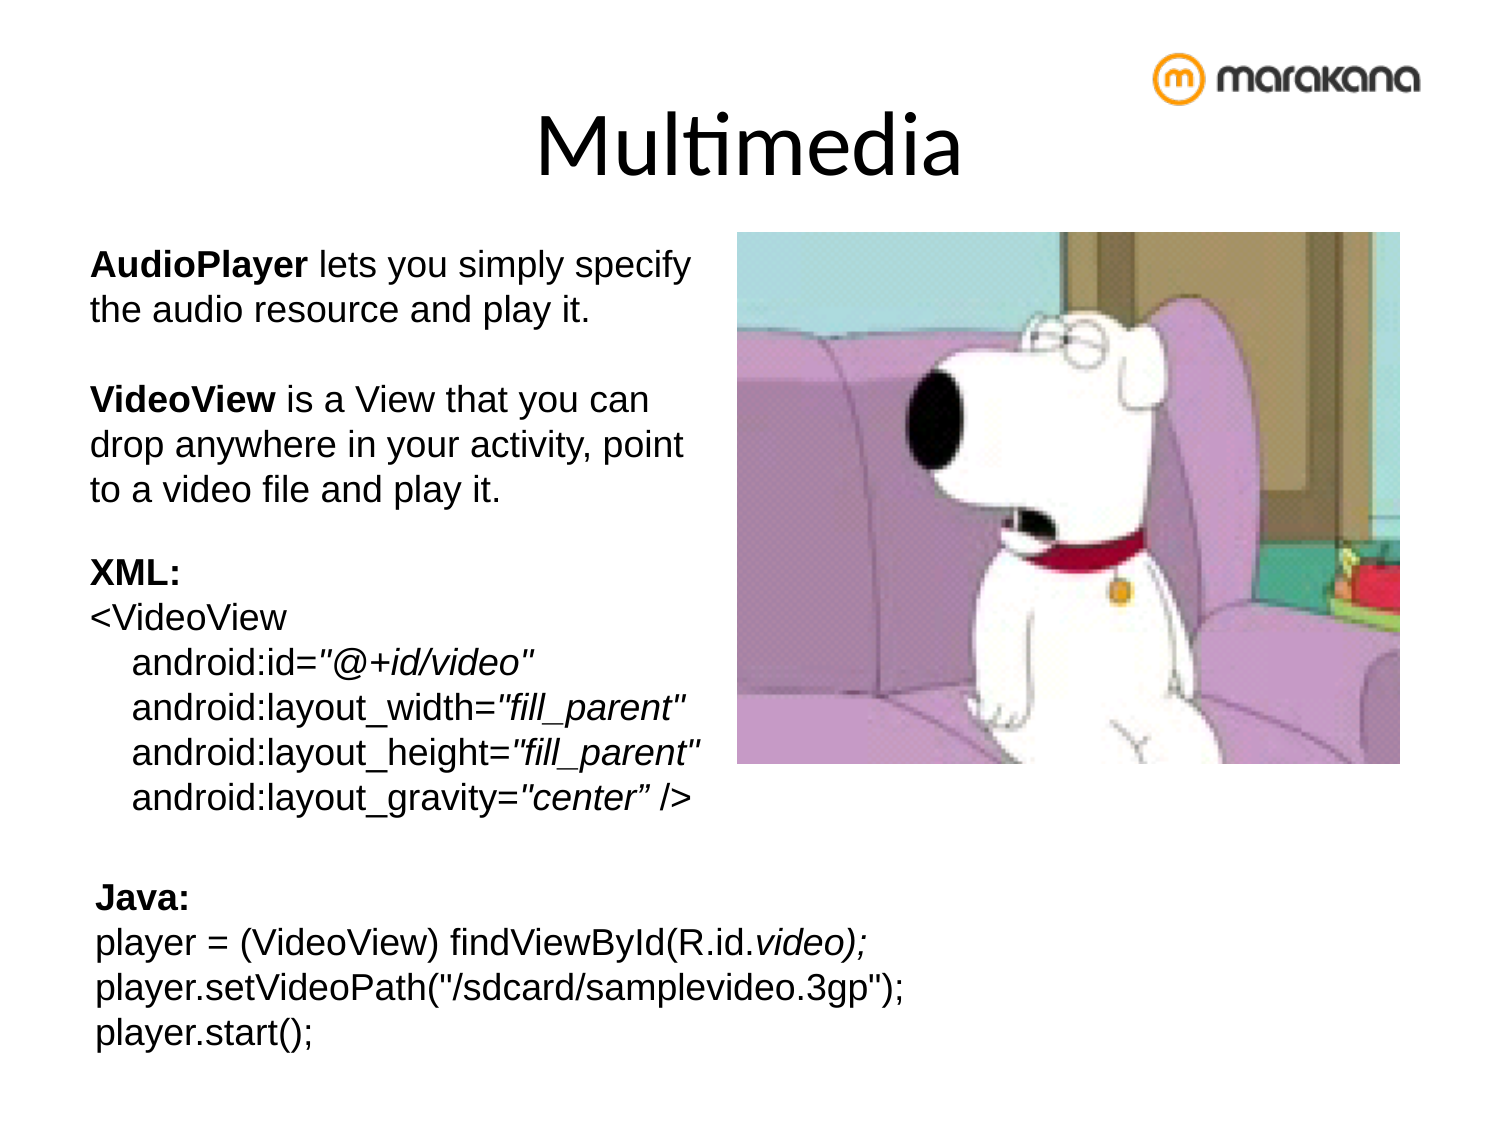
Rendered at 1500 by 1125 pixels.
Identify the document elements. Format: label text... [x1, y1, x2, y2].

title Multimedia [75, 45, 1425, 233]
text_box XML: <VideoView android:id="@+id/video" android:layout_width="fill_parent" android:layout_height="fill_parent" android:layout_gravity="center” /> [74, 540, 738, 826]
text_box Java: player = (VideoView) findViewById(R.id.video); player.setVideoPath("/sdcard/samplevideo.3gp"); player.start(); [80, 865, 920, 1061]
text_box AudioPlayer lets you simply specify the audio resource and play it. VideoView is a View that you can drop anywhere in your activity, point to a video file and play it. [74, 232, 738, 518]
picture [737, 232, 1400, 764]
